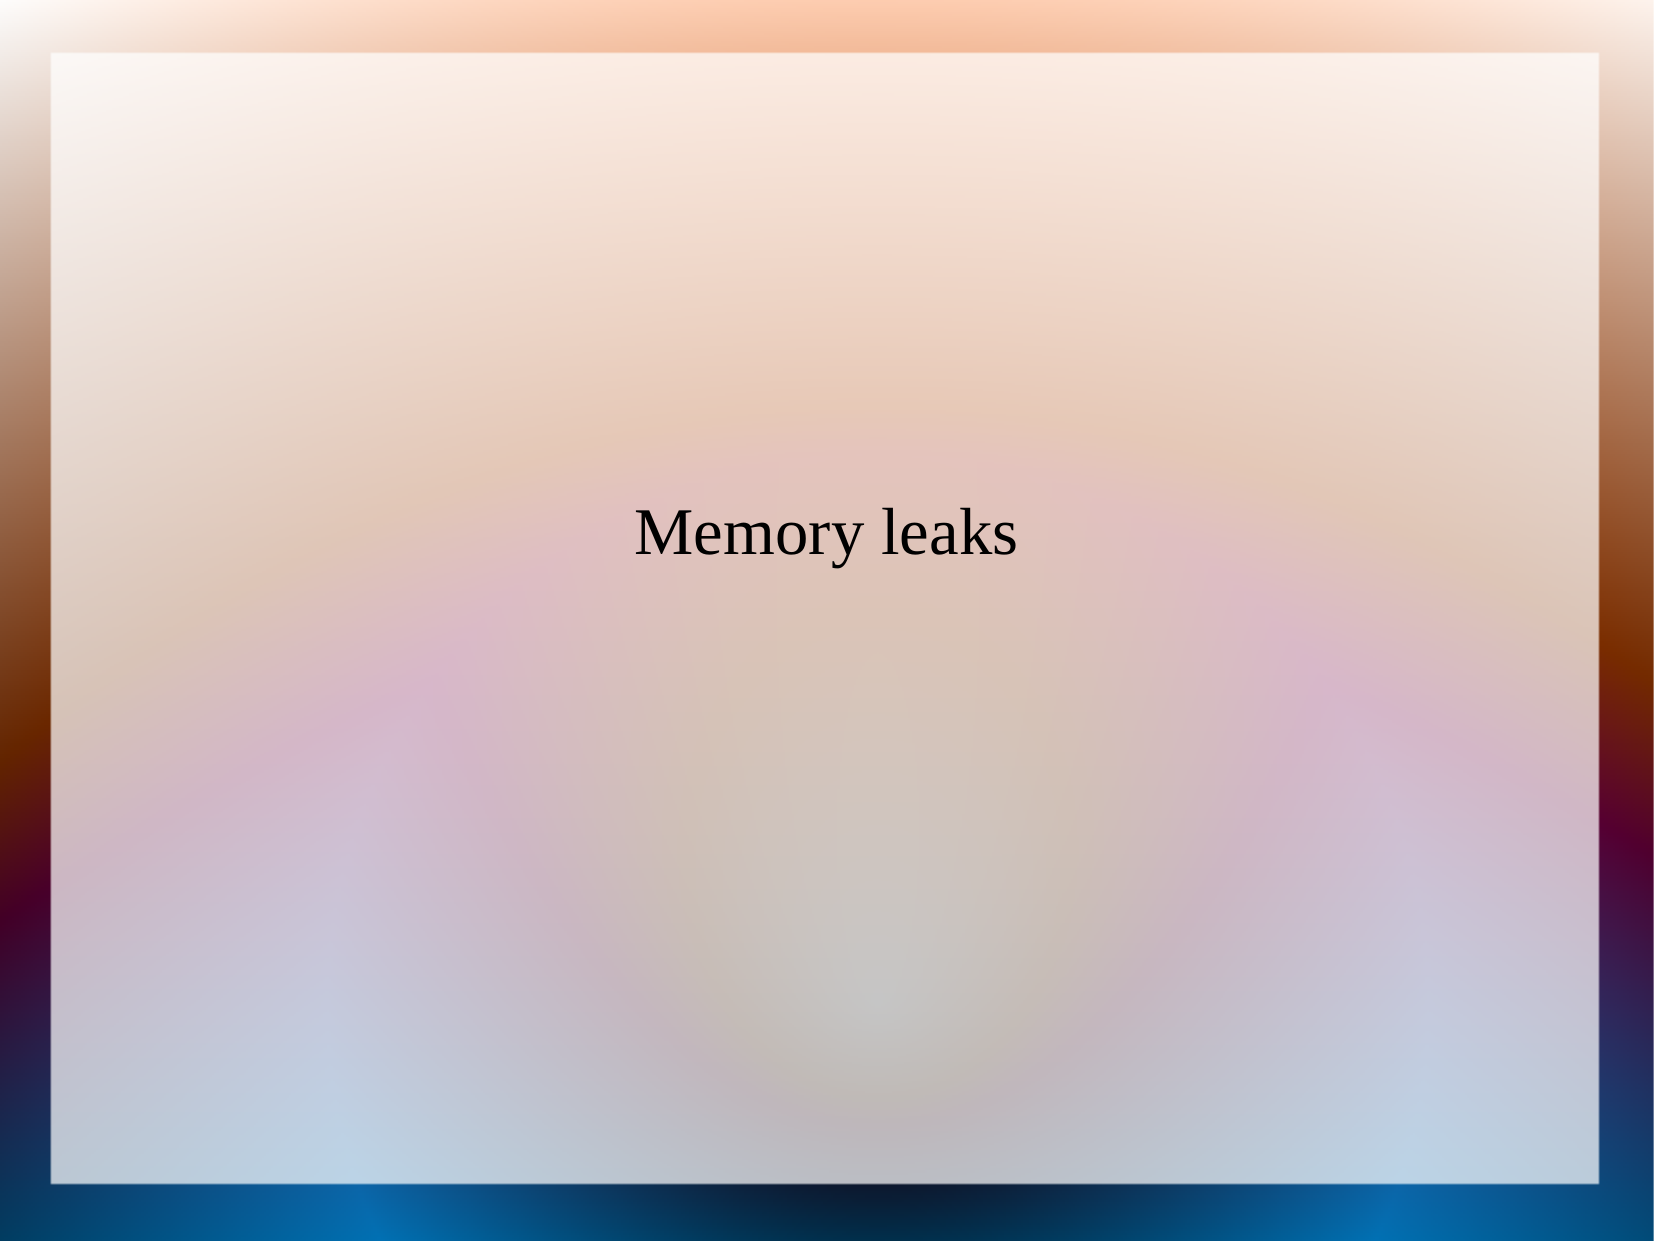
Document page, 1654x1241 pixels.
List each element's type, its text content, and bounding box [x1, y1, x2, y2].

picture [0, 0, 1654, 1241]
subtitle Memory leaks [82, 55, 1571, 1010]
